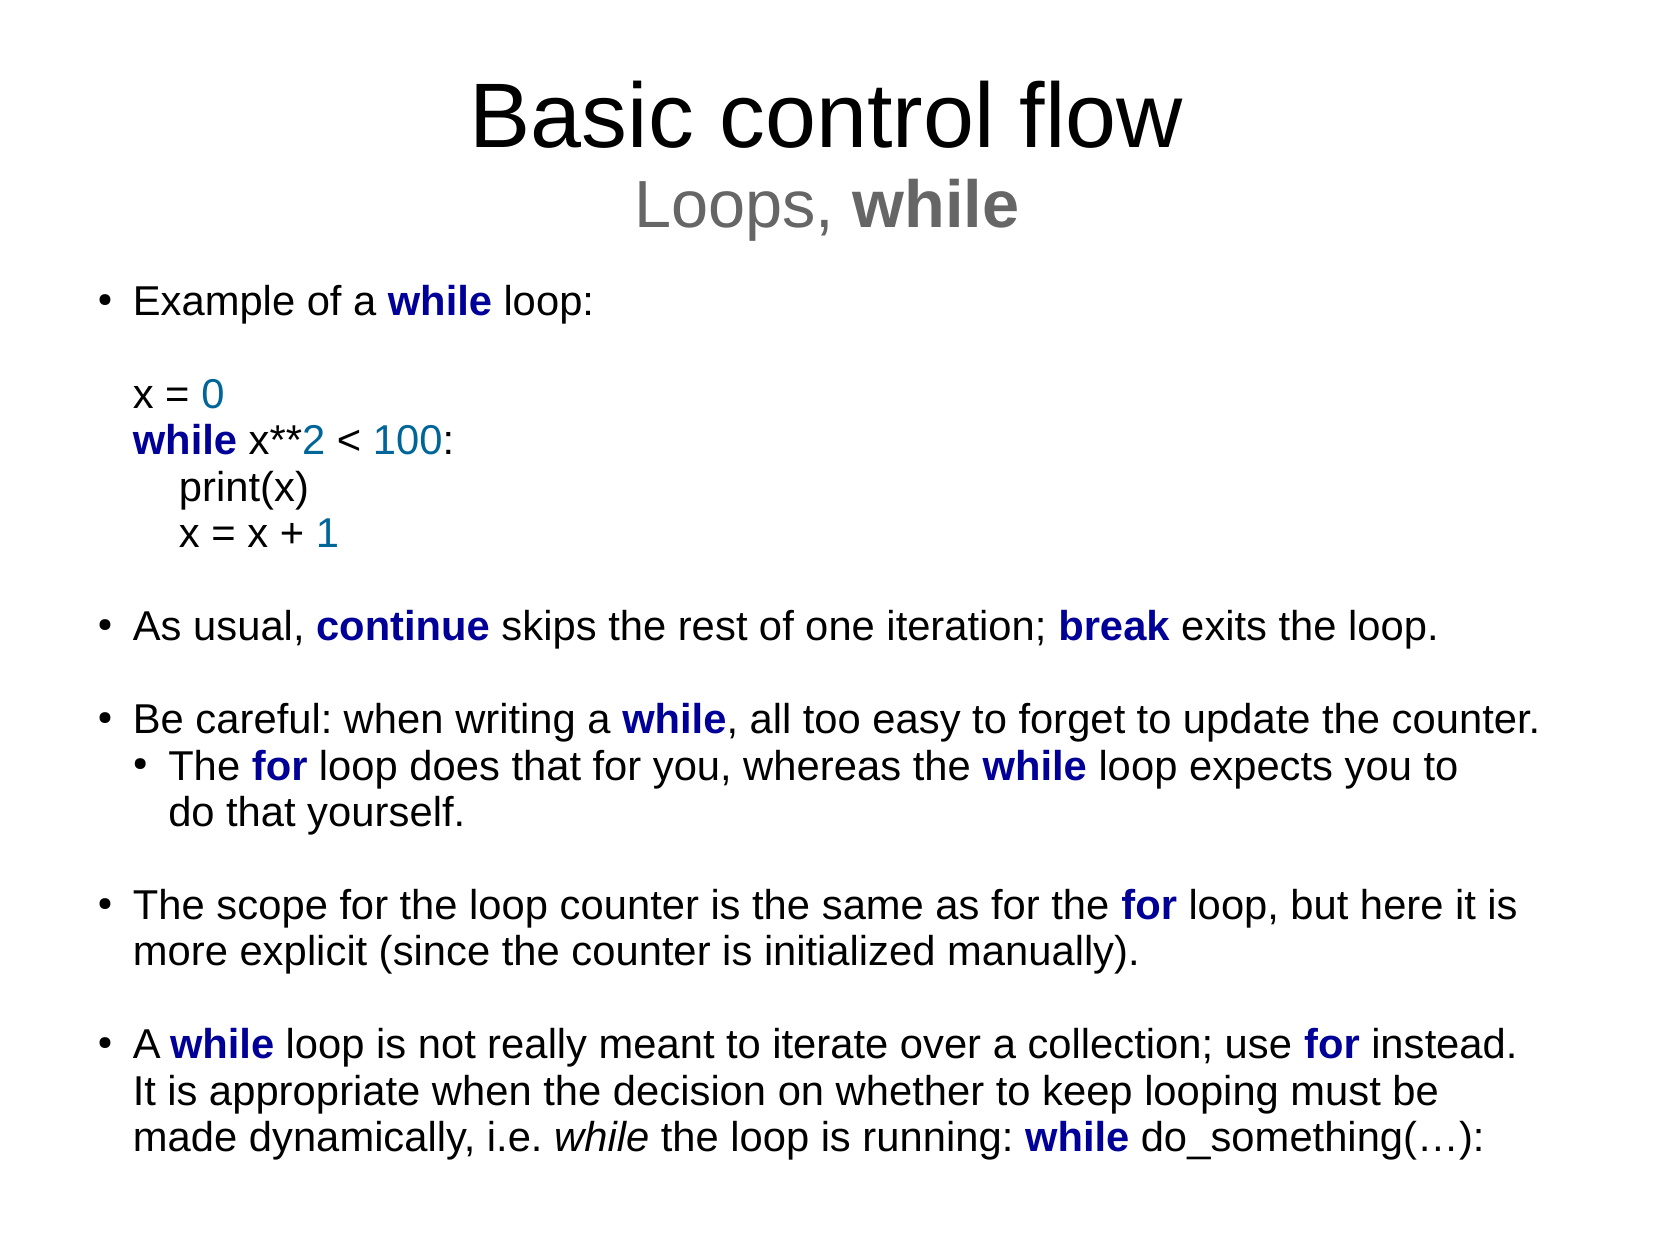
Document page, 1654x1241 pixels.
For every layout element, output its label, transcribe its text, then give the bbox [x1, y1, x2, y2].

text_box Example of a while loop: x = 0 while x**2 < 100: print(x) x = x + 1 As usual, continue skips the rest of one iteration; break exits the loop. Be careful: when writing a while, all too easy to forget to update the counter. The for loop does that for you, whereas the while loop expects you to do that yourself. The scope for the loop counter is the same as for the for loop, but here it is more explicit (since the counter is initialized manually). A while loop is not really meant to iterate over a collection; use for instead. It is appropriate when the decision on whether to keep looping must be made dynamically, i.e. while the loop is running: while do_something(…): [82, 270, 1561, 1179]
title Basic control flow Loops, while [82, 49, 1571, 257]
